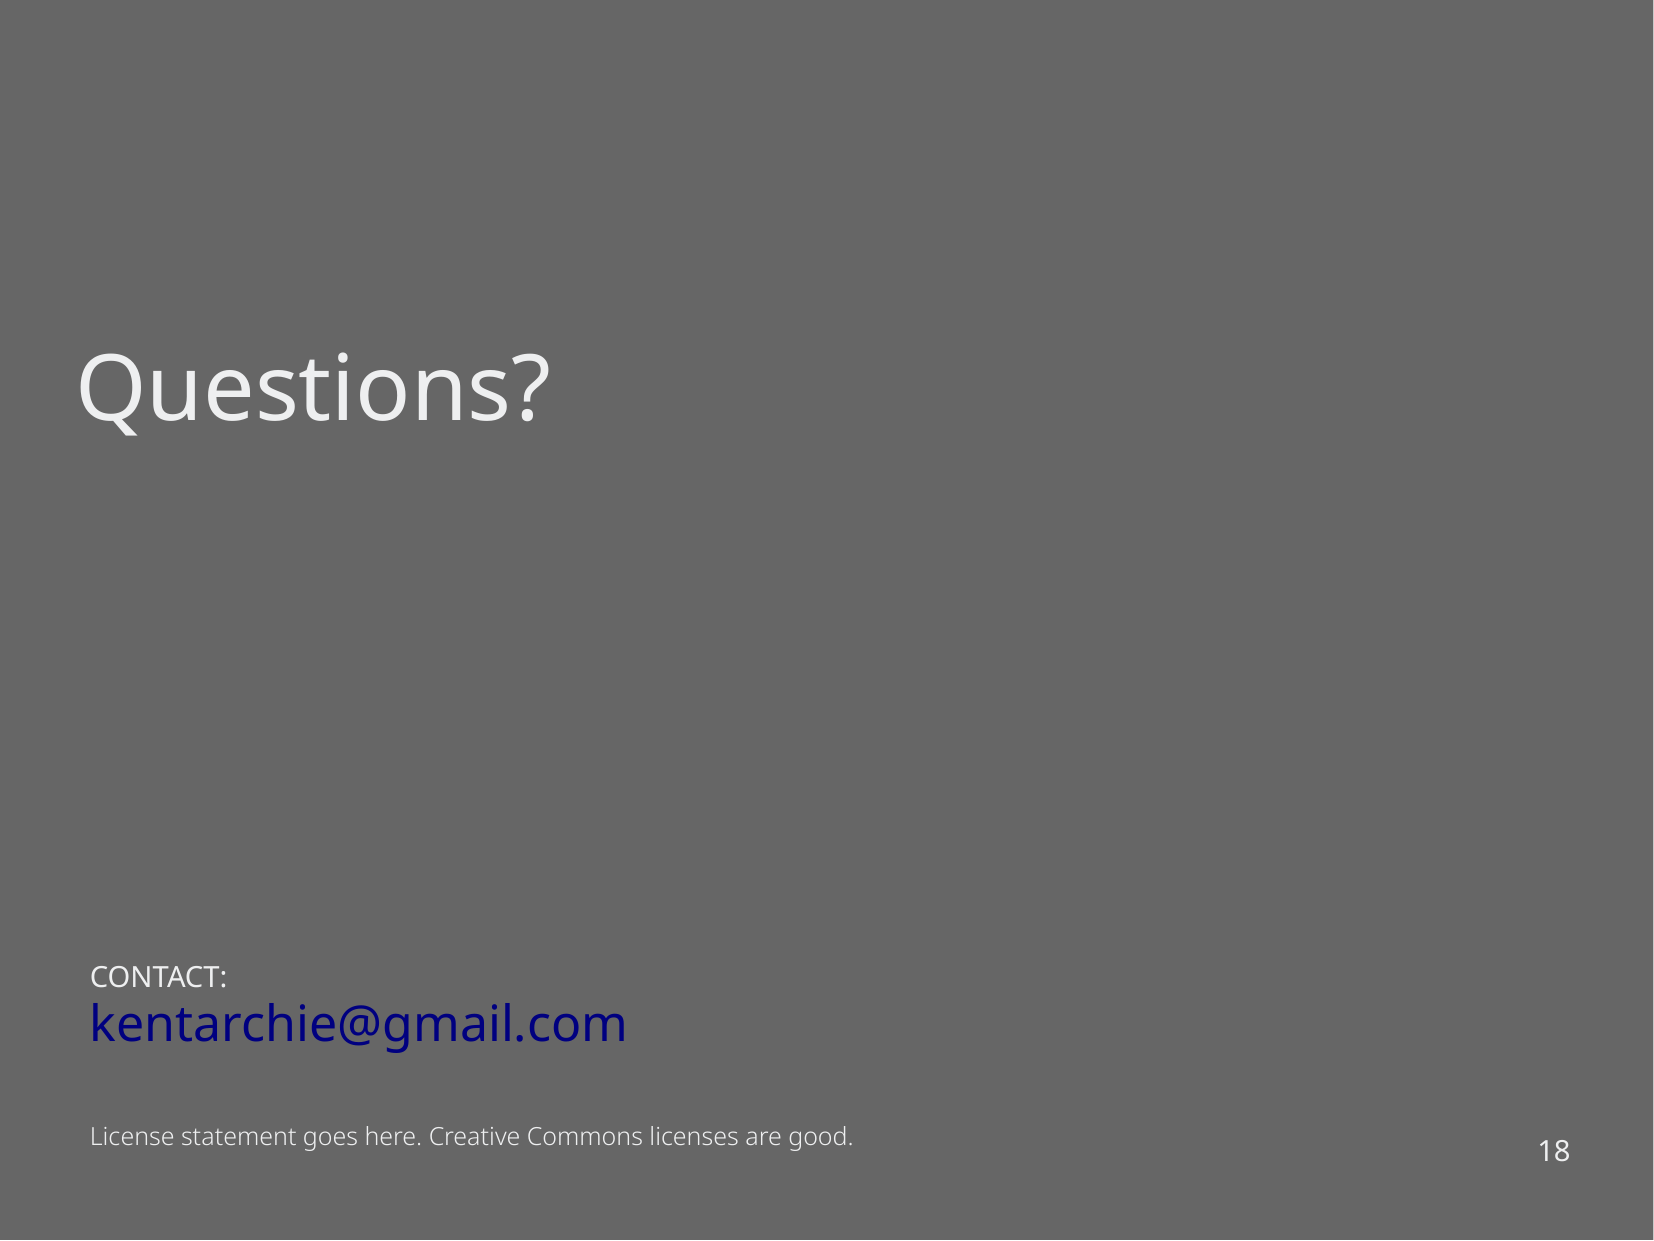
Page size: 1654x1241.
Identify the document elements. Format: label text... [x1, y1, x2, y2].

title Questions? [75, 288, 1576, 481]
text_box License statement goes here. Creative Commons licenses are good. [75, 1111, 1613, 1185]
text_box kentarchie@gmail.com [75, 999, 1611, 1112]
text_box CONTACT: [75, 949, 1611, 999]
